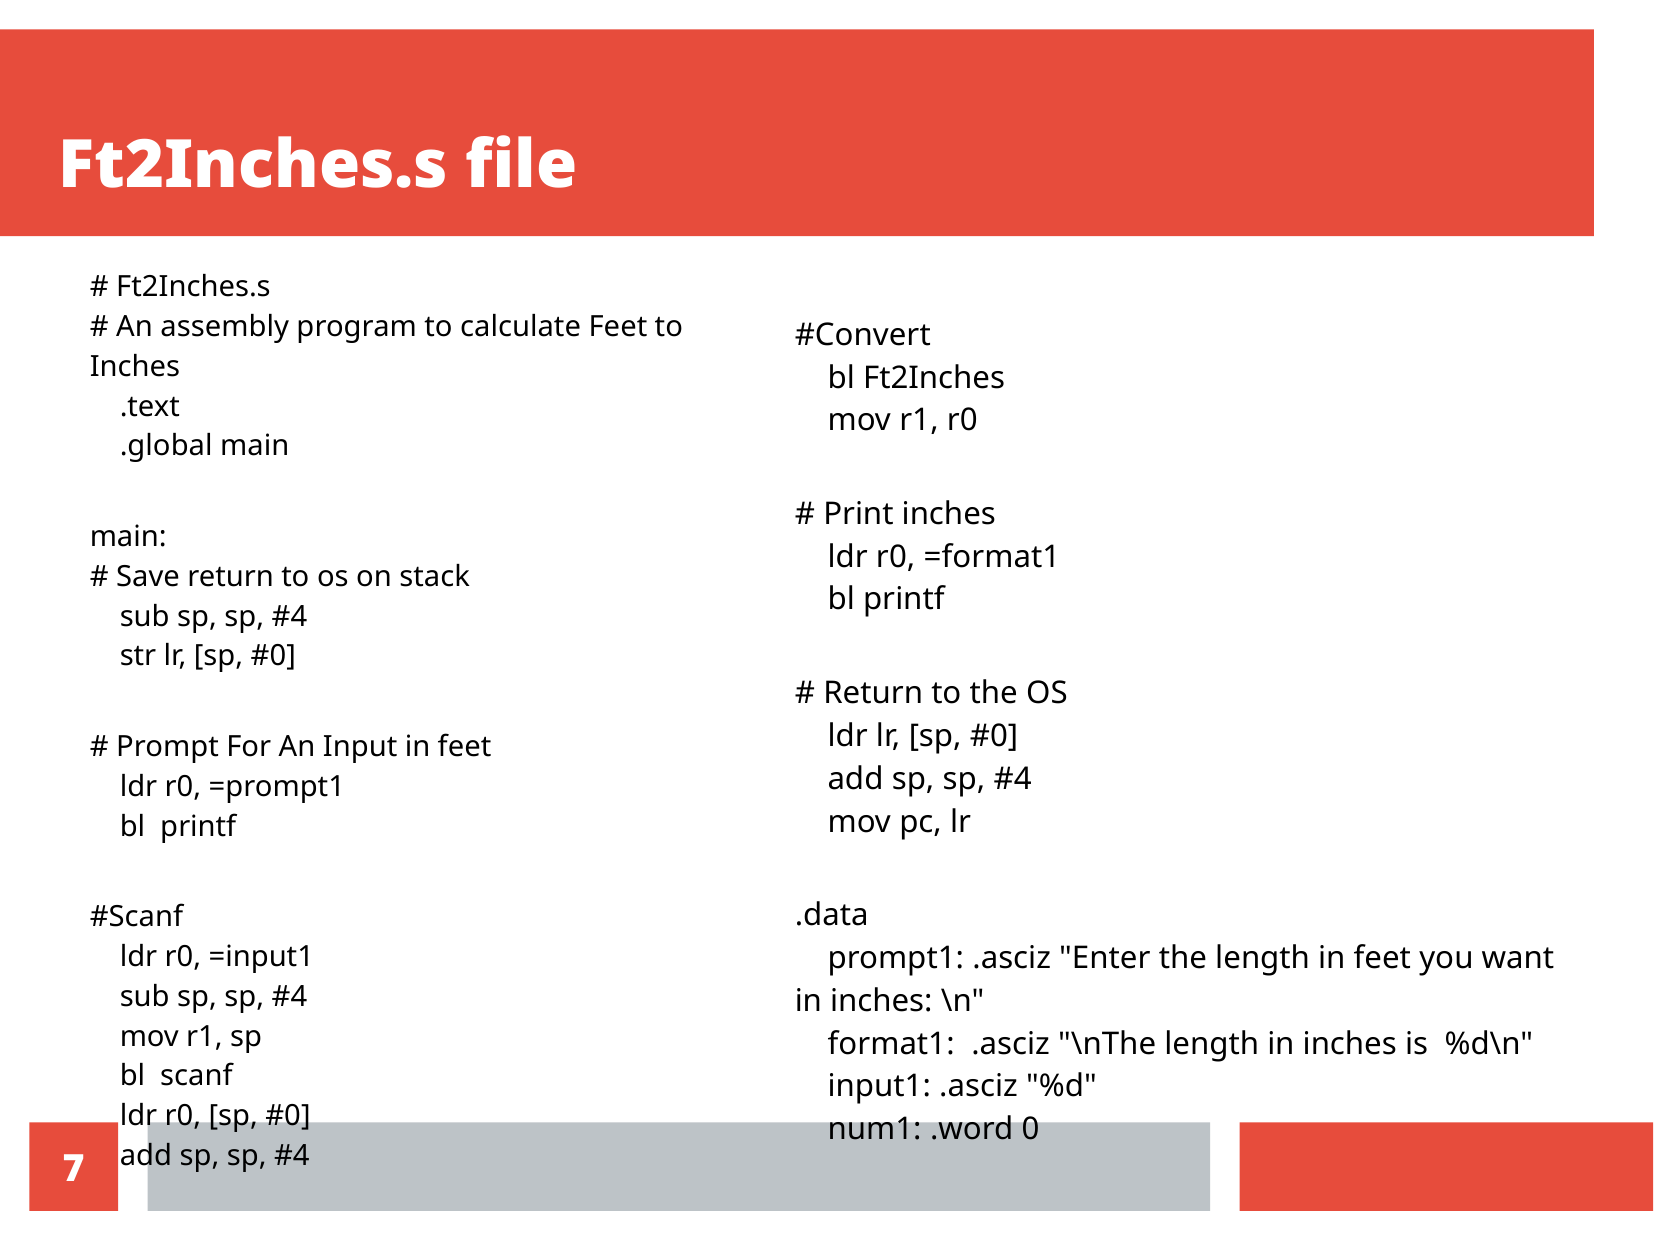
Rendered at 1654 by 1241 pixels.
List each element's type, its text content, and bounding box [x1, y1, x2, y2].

text_box # Ft2Inches.s # An assembly program to calculate Feet to Inches .text .global main main: # Save return to os on stack sub sp, sp, #4 str lr, [sp, #0] # Prompt For An Input in feet ldr r0, =prompt1 bl printf #Scanf ldr r0, =input1 sub sp, sp, #4 mov r1, sp bl scanf ldr r0, [sp, #0] add sp, sp, #4 [75, 258, 721, 1072]
text_box #Convert bl Ft2Inches mov r1, r0 # Print inches ldr r0, =format1 bl printf # Return to the OS ldr lr, [sp, #0] add sp, sp, #4 mov pc, lr .data prompt1: .asciz "Enter the length in feet you want in inches: \n" format1: .asciz "\nThe length in inches is %d\n" input1: .asciz "%d" num1: .word 0 [780, 273, 1606, 1088]
title Ft2Inches.s file [58, 59, 1594, 207]
